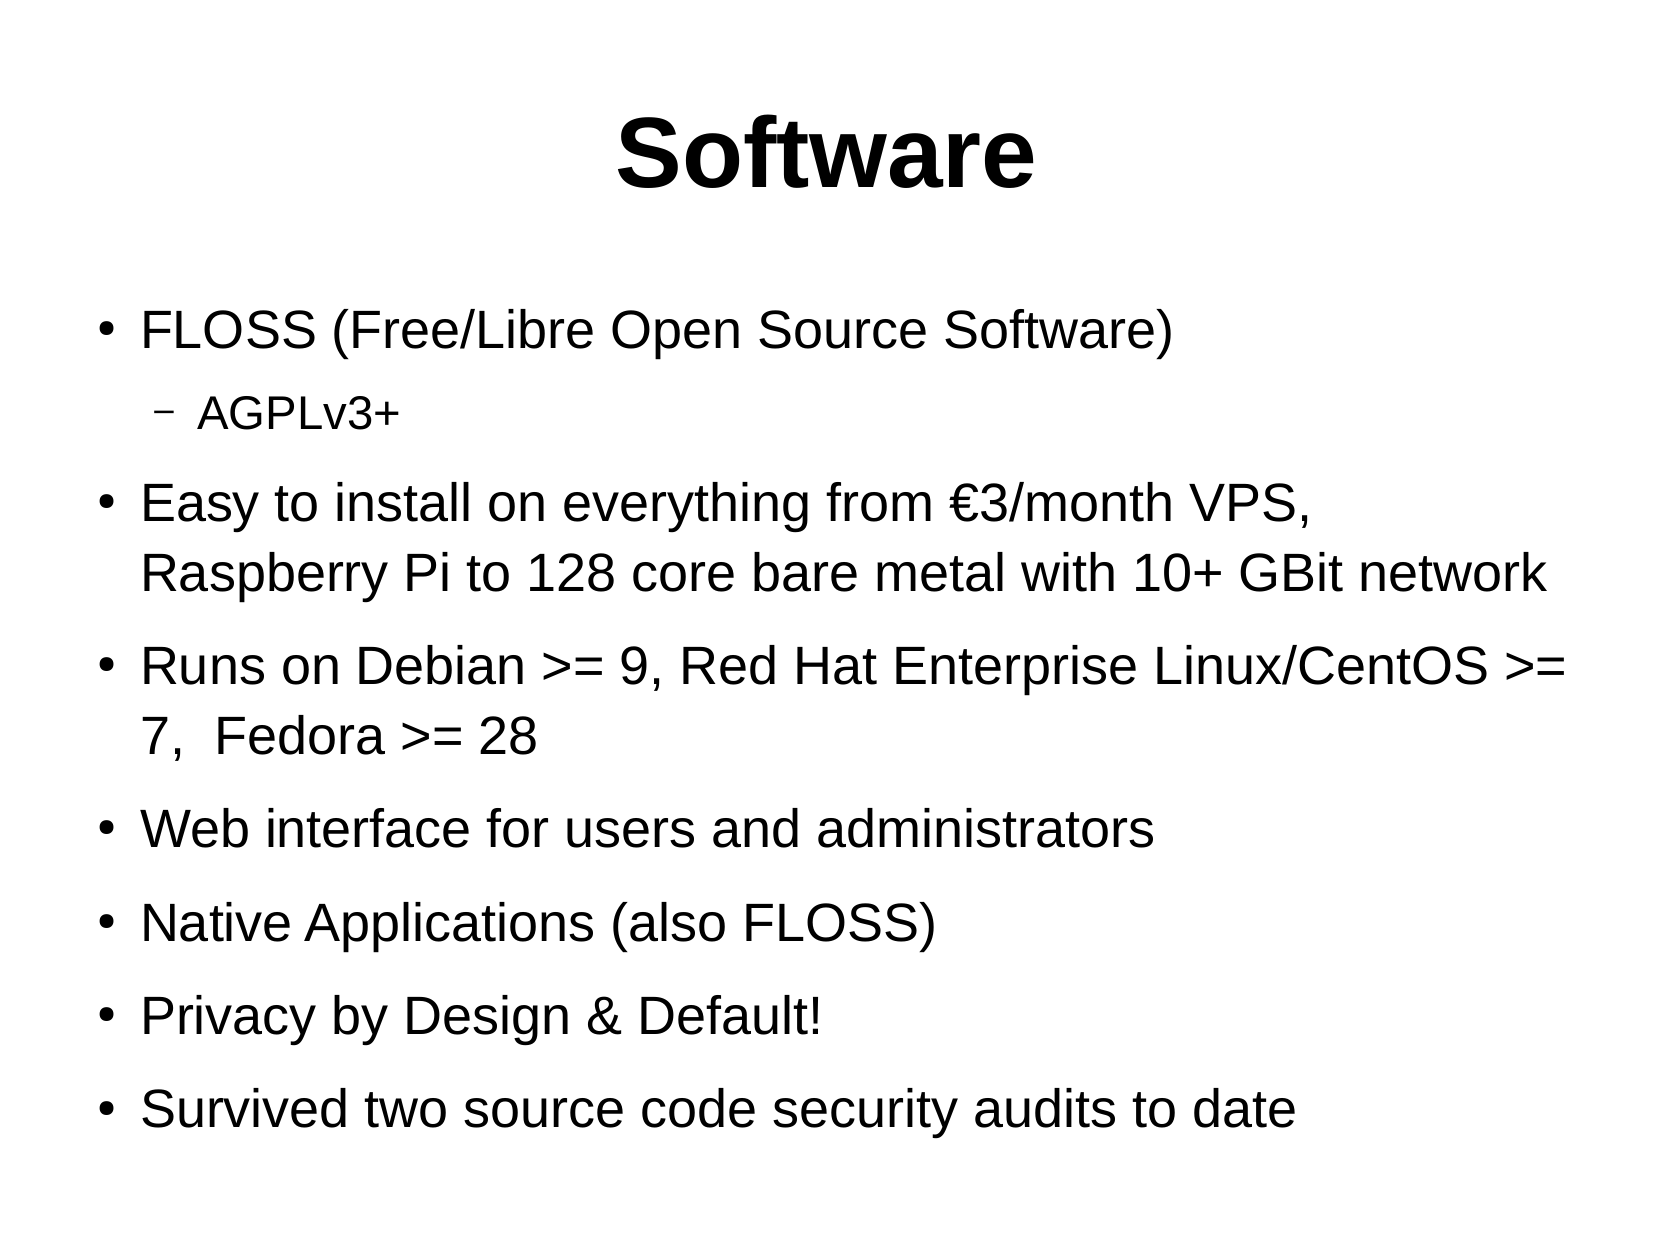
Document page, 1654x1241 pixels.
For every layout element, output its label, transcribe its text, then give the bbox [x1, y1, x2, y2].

list FLOSS (Free/Libre Open Source Software) AGPLv3+ Easy to install on everything from €3/month VPS, Raspberry Pi to 128 core bare metal with 10+ GBit network Runs on Debian >= 9, Red Hat Enterprise Linux/CentOS >= 7, Fedora >= 28 Web interface for users and administrators Native Applications (also FLOSS) Privacy by Design & Default! Survived two source code security audits to date [82, 290, 1571, 1156]
title Software [82, 49, 1571, 257]
